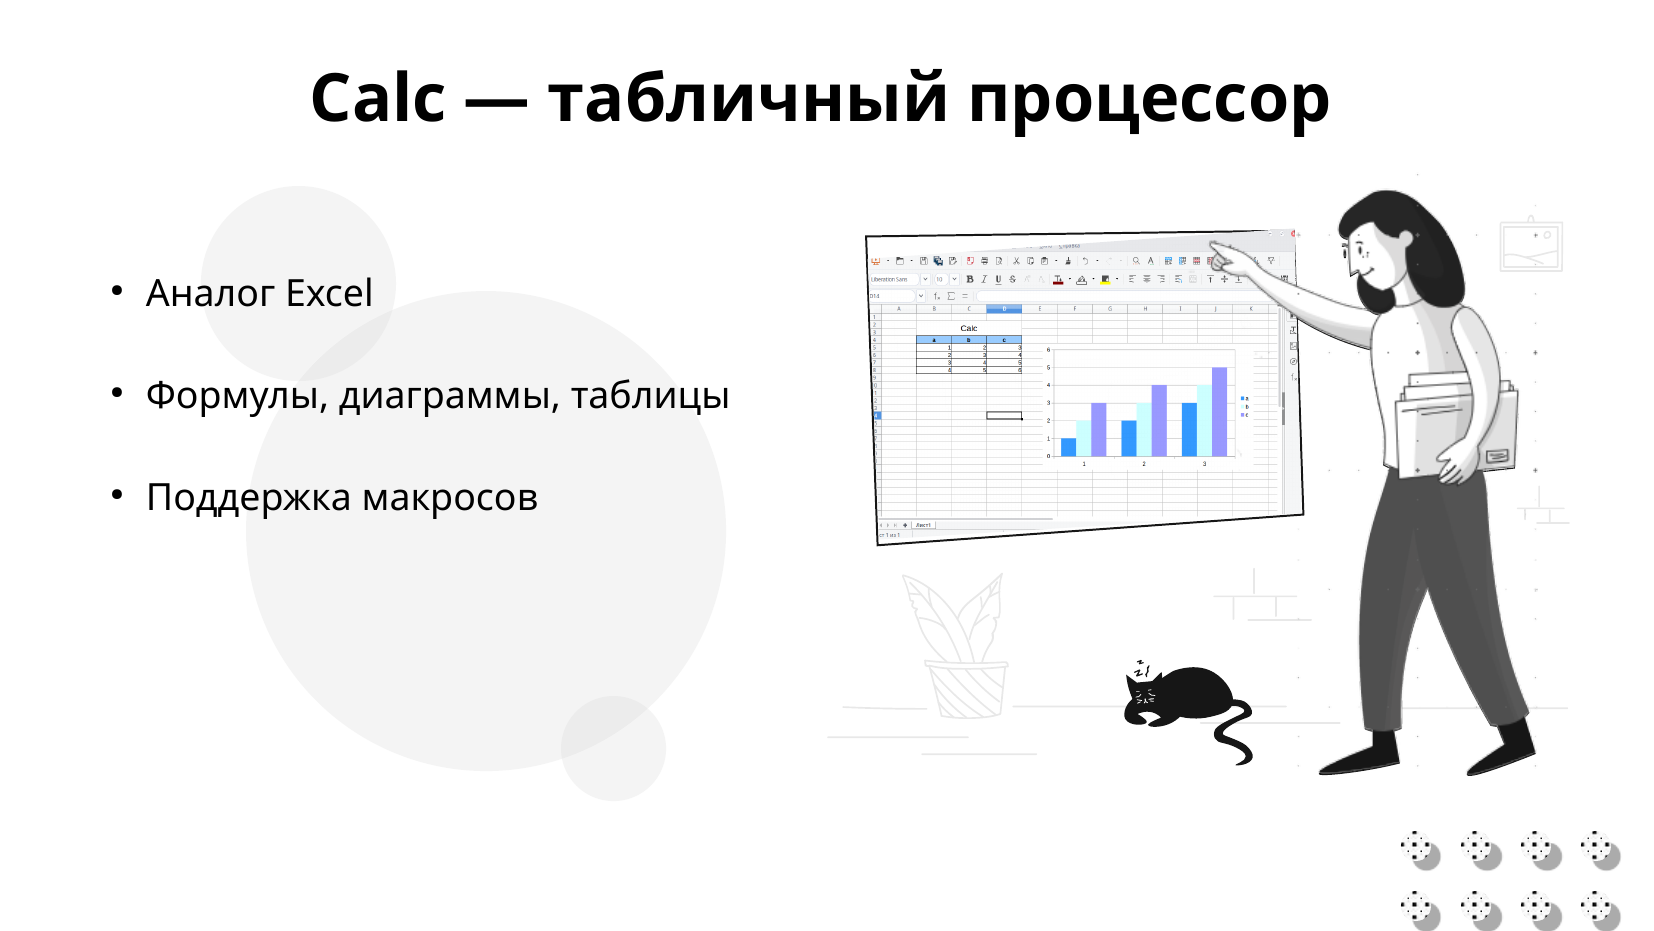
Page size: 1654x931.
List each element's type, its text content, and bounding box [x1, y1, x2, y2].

text_box [867, 236, 1186, 540]
picture [1186, 161, 1557, 786]
picture [1580, 890, 1612, 922]
text_box Аналог Excel Формулы, диаграммы, таблицы Поддержка макросов [95, 258, 781, 682]
picture [1520, 890, 1552, 922]
picture [1400, 830, 1432, 862]
picture [1520, 831, 1552, 862]
picture [1461, 890, 1492, 922]
picture [1461, 830, 1492, 862]
picture [1400, 890, 1432, 922]
picture [1580, 830, 1612, 862]
title Calc — табличный процессор [76, 17, 1565, 174]
